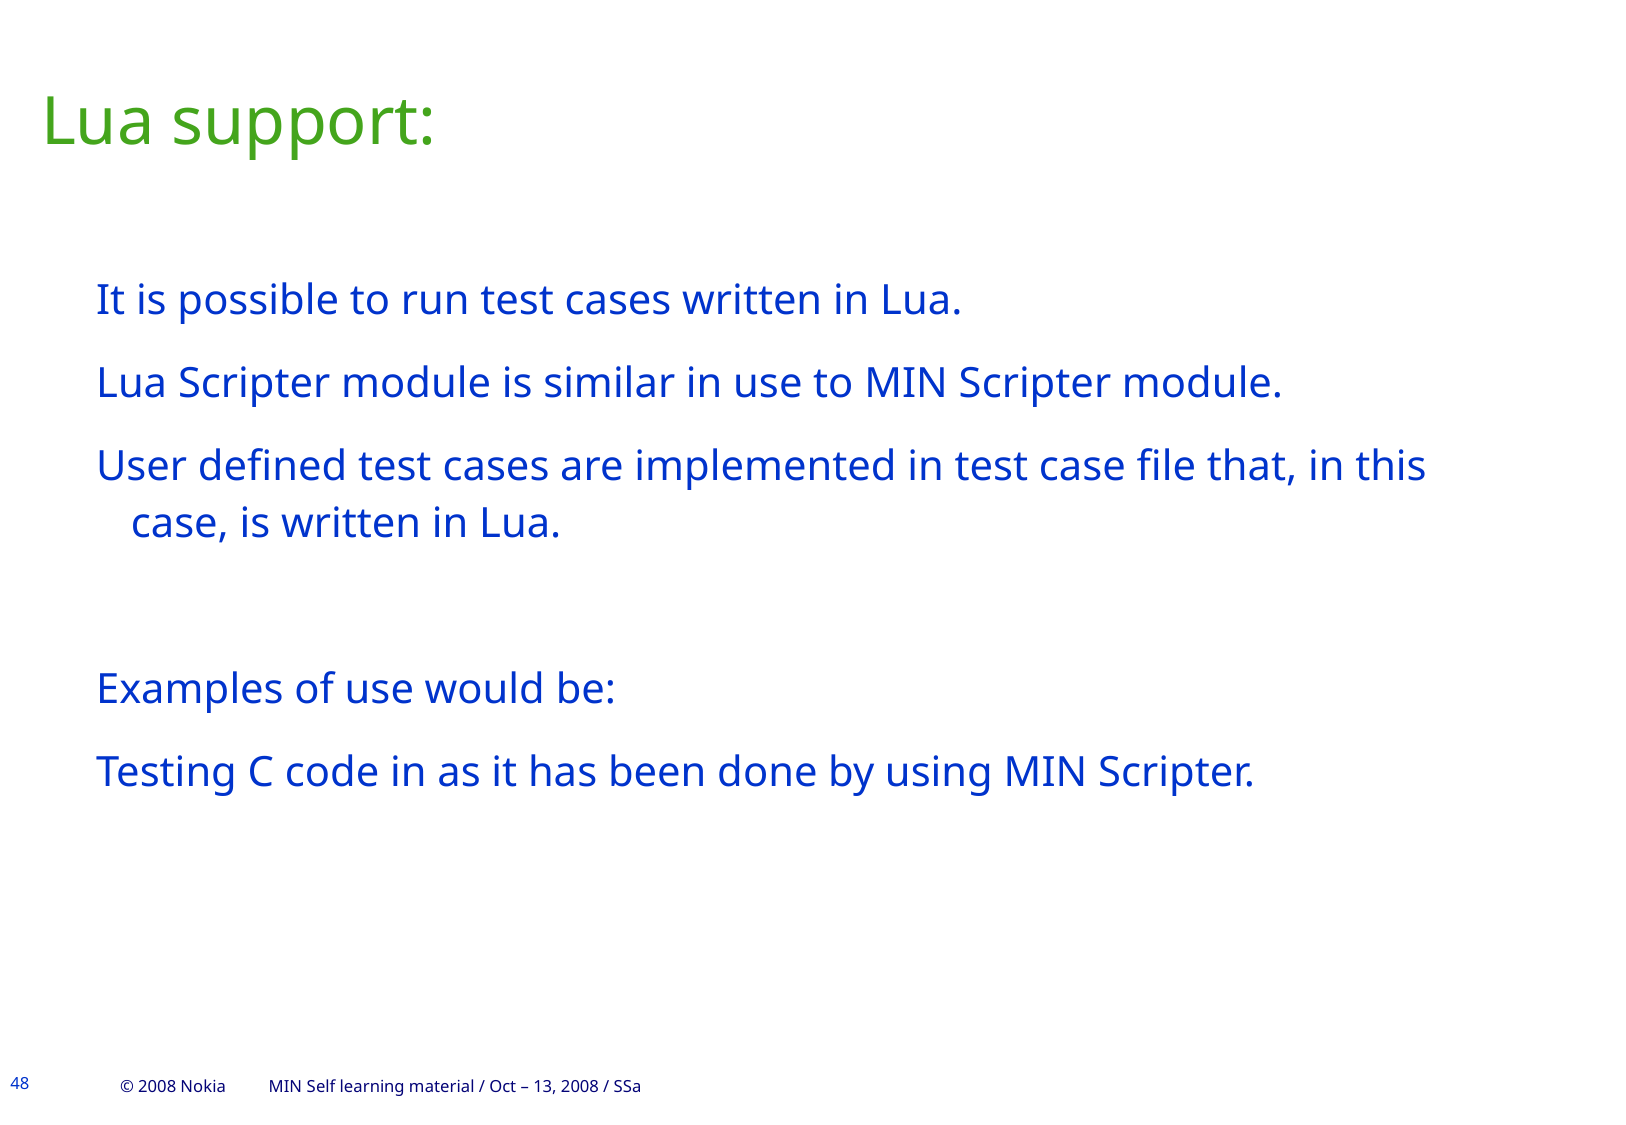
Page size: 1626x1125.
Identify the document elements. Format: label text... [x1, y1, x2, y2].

list It is possible to run test cases written in Lua. Lua Scripter module is similar in use to MIN Scripter module. User defined test cases are implemented in test case file that, in this case, is written in Lua. Examples of use would be: Testing C code in as it has been done by using MIN Scripter. [81, 262, 1544, 1006]
title Lua support: [41, 70, 1504, 174]
